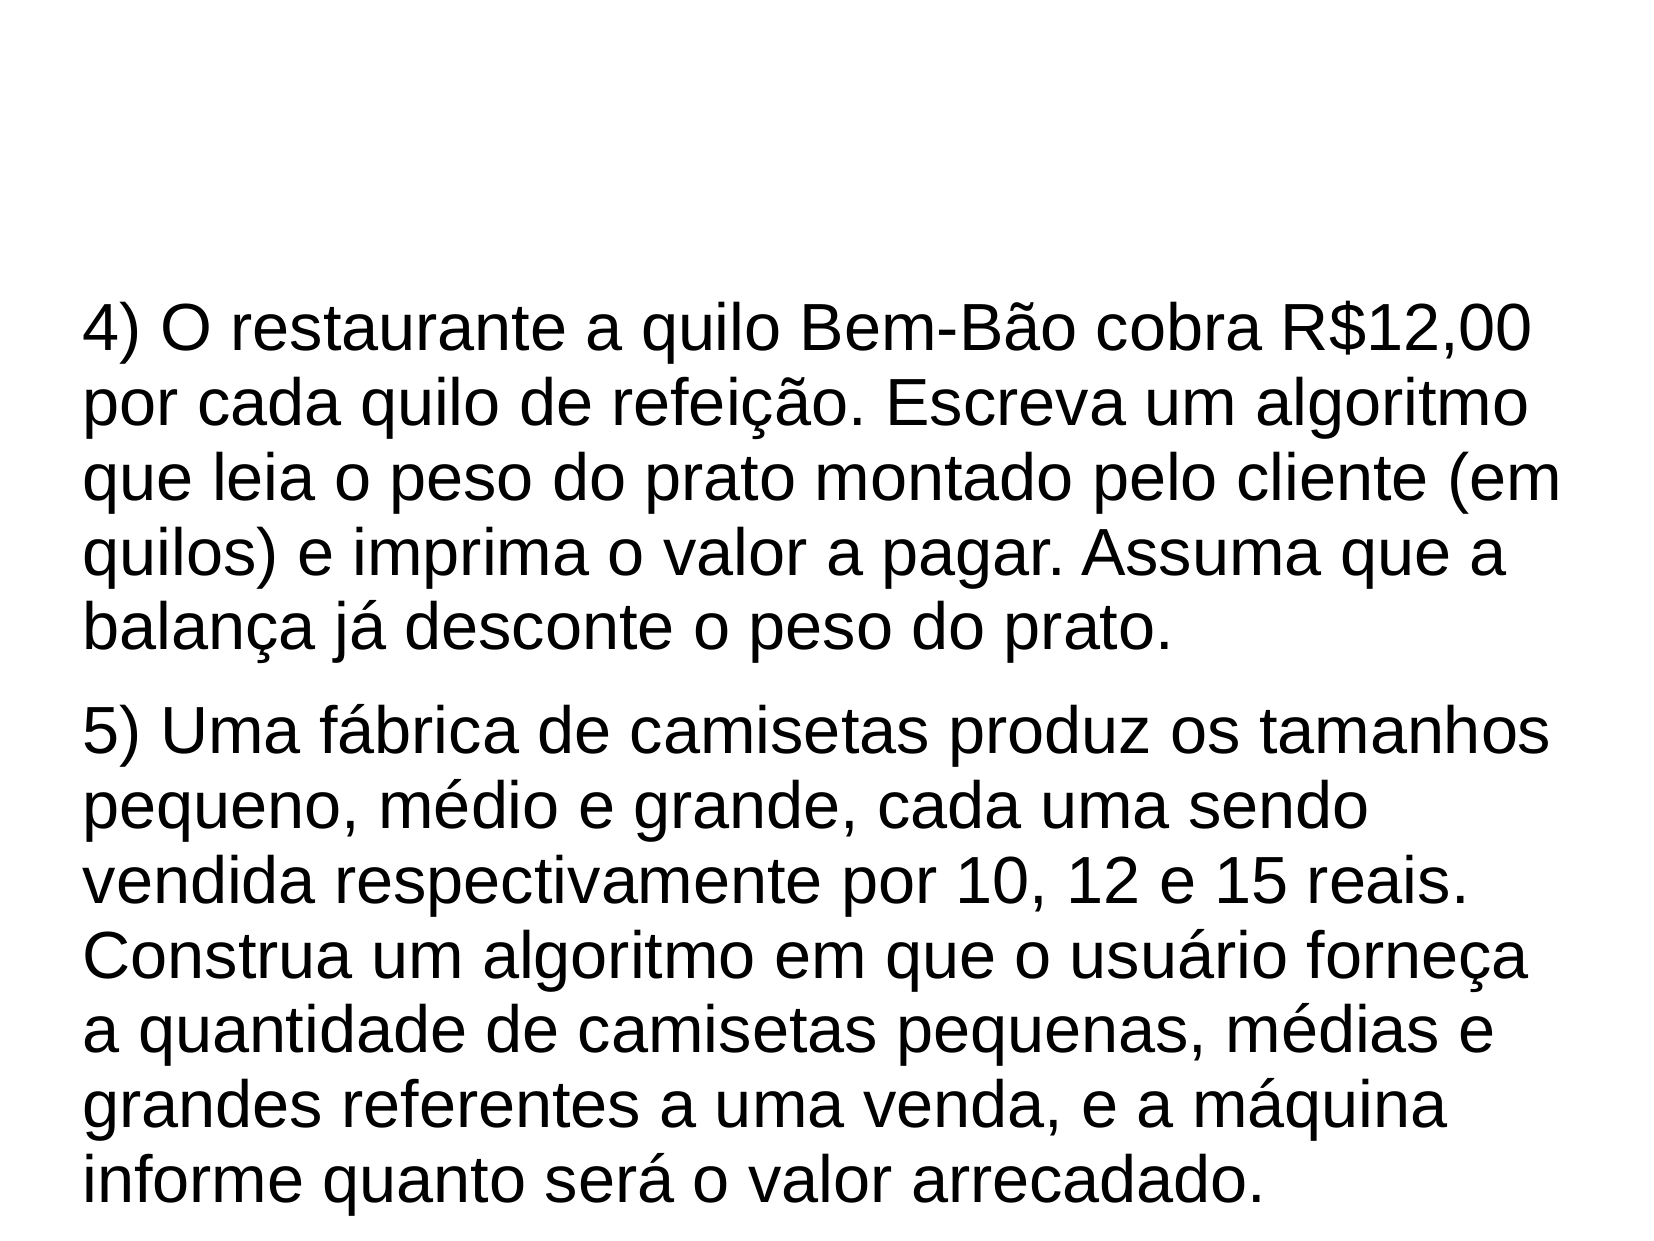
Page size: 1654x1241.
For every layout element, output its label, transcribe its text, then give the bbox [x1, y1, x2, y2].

list 4) O restaurante a quilo Bem-Bão cobra R$12,00 por cada quilo de refeição. Escreva um algoritmo que leia o peso do prato montado pelo cliente (em quilos) e imprima o valor a pagar. Assuma que a balança já desconte o peso do prato. 5) Uma fábrica de camisetas produz os tamanhos pequeno, médio e grande, cada uma sendo vendida respectivamente por 10, 12 e 15 reais. Construa um algoritmo em que o usuário forneça a quantidade de camisetas pequenas, médias e grandes referentes a uma venda, e a máquina informe quanto será o valor arrecadado. [82, 290, 1571, 1217]
